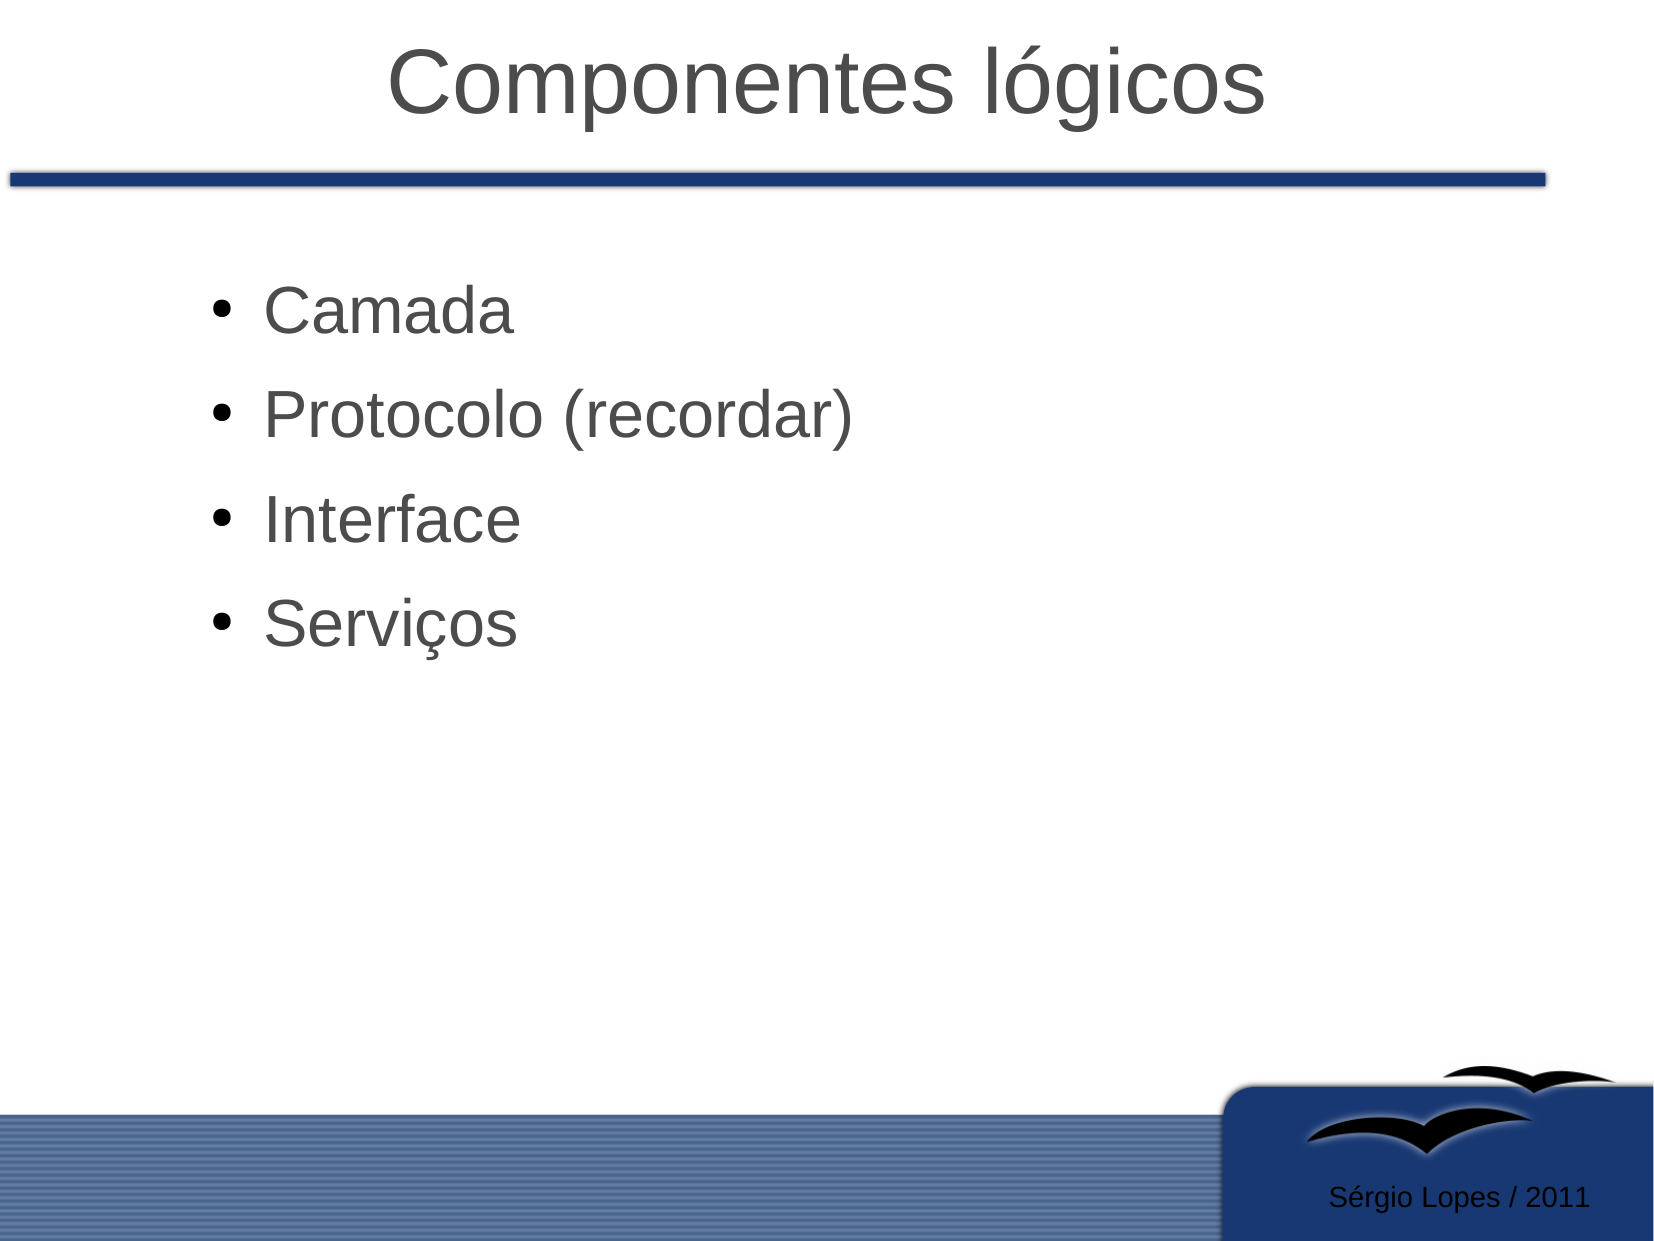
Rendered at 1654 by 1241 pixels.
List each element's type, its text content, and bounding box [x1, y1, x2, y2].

text_box Sérgio Lopes / 2011 [1328, 1181, 1588, 1214]
title Componentes lógicos [121, 0, 1534, 164]
list Camada Protocolo (recordar) Interface Serviços [121, 273, 1534, 1056]
picture [0, 0, 1654, 1241]
